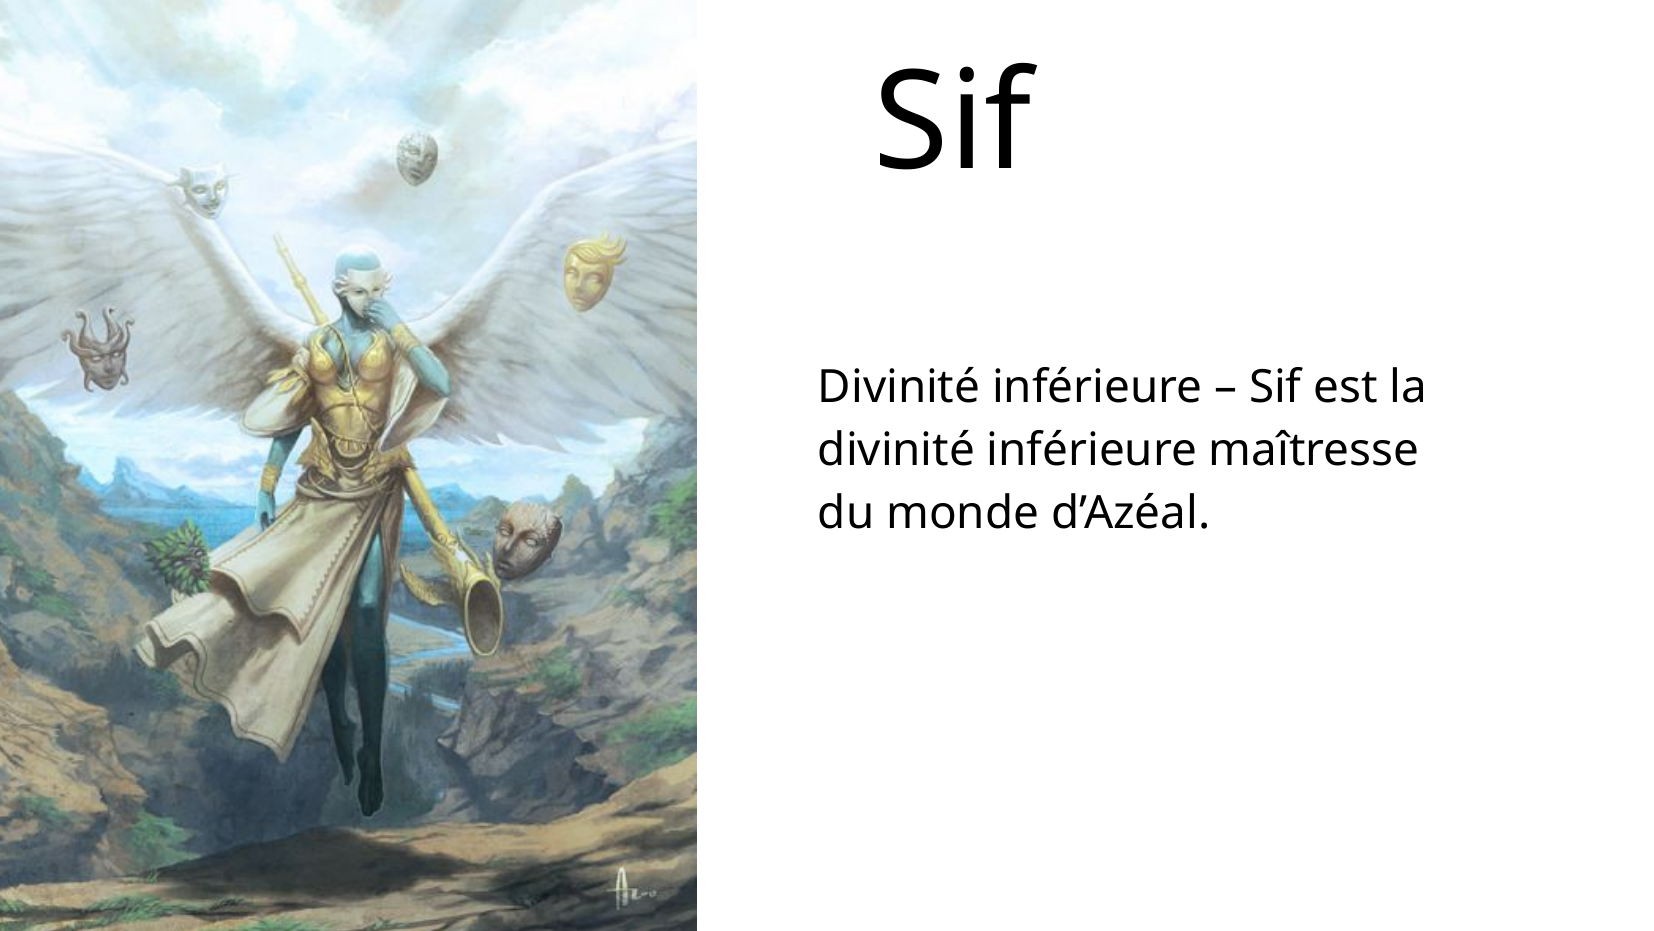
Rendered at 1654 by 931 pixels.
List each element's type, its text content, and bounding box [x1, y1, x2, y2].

title Sif [697, 14, 1571, 216]
text_box Divinité inférieure – Sif est la divinité inférieure maîtresse du monde d’Azéal. [803, 346, 1489, 591]
picture [0, 0, 697, 931]
